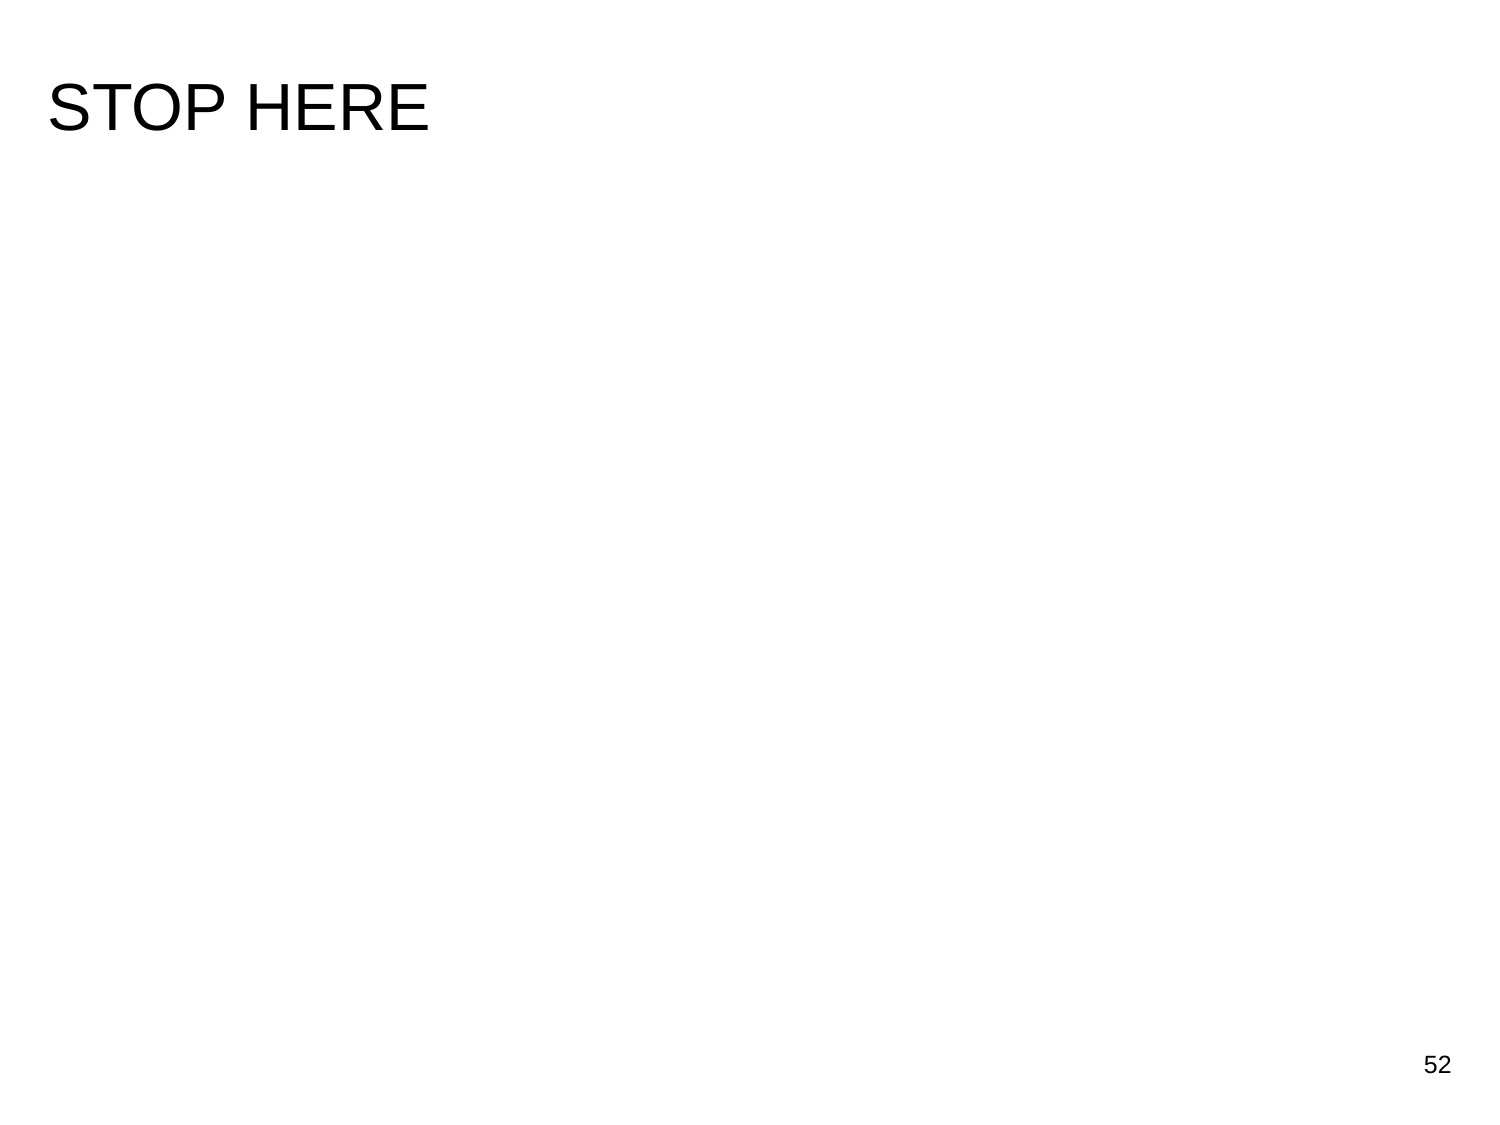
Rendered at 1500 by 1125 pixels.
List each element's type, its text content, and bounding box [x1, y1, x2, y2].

slide_number <number> [1325, 1047, 1452, 1080]
title Stop here [48, 57, 1452, 150]
